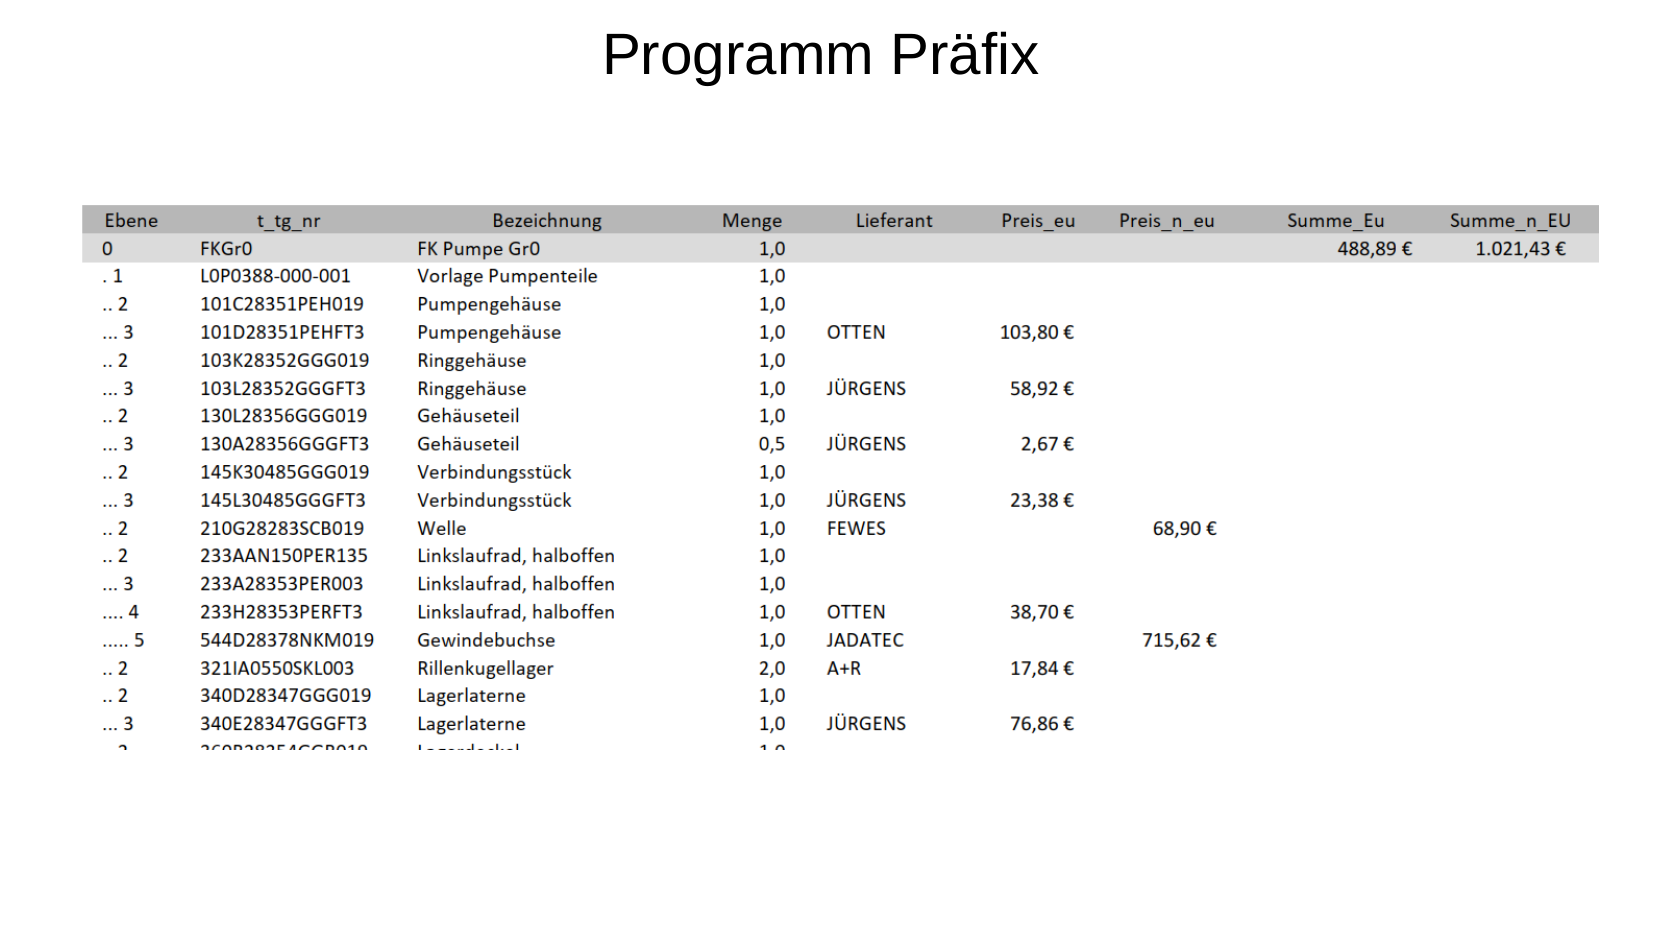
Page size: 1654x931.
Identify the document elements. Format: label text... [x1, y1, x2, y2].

picture [51, 178, 1599, 750]
title Programm Präfix [76, 21, 1565, 87]
